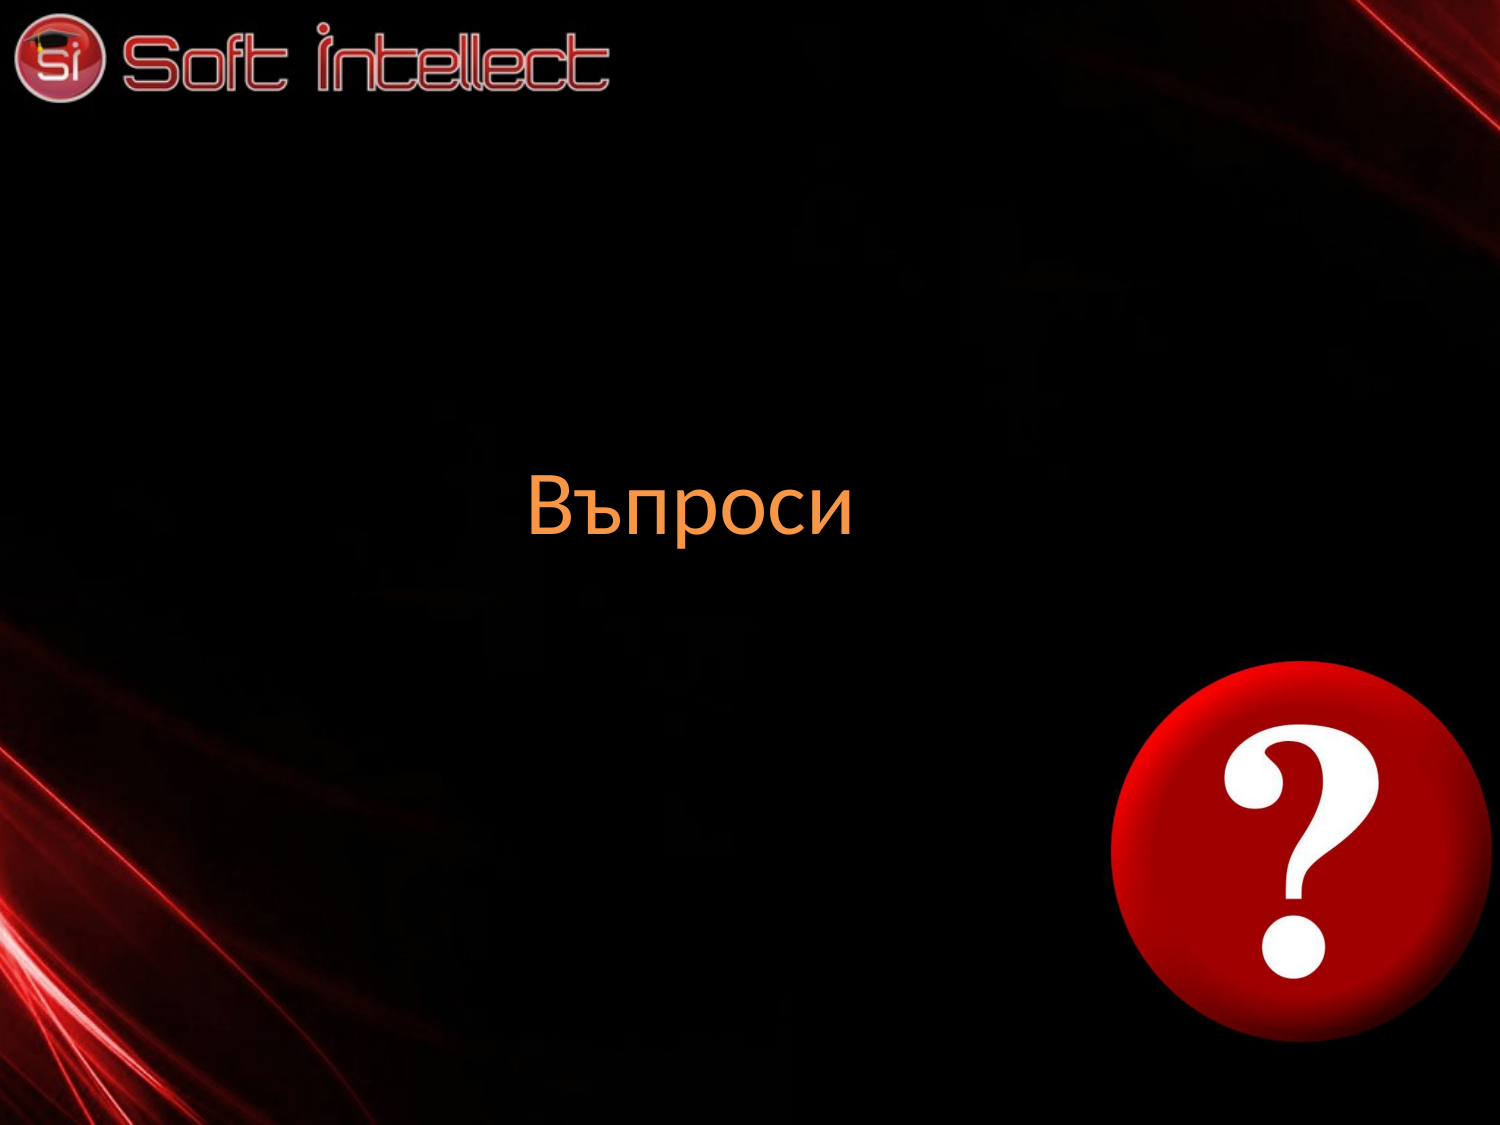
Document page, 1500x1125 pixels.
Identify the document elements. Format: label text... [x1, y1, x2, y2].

text_box Въпроси [510, 404, 1500, 592]
picture [0, 0, 1500, 1125]
